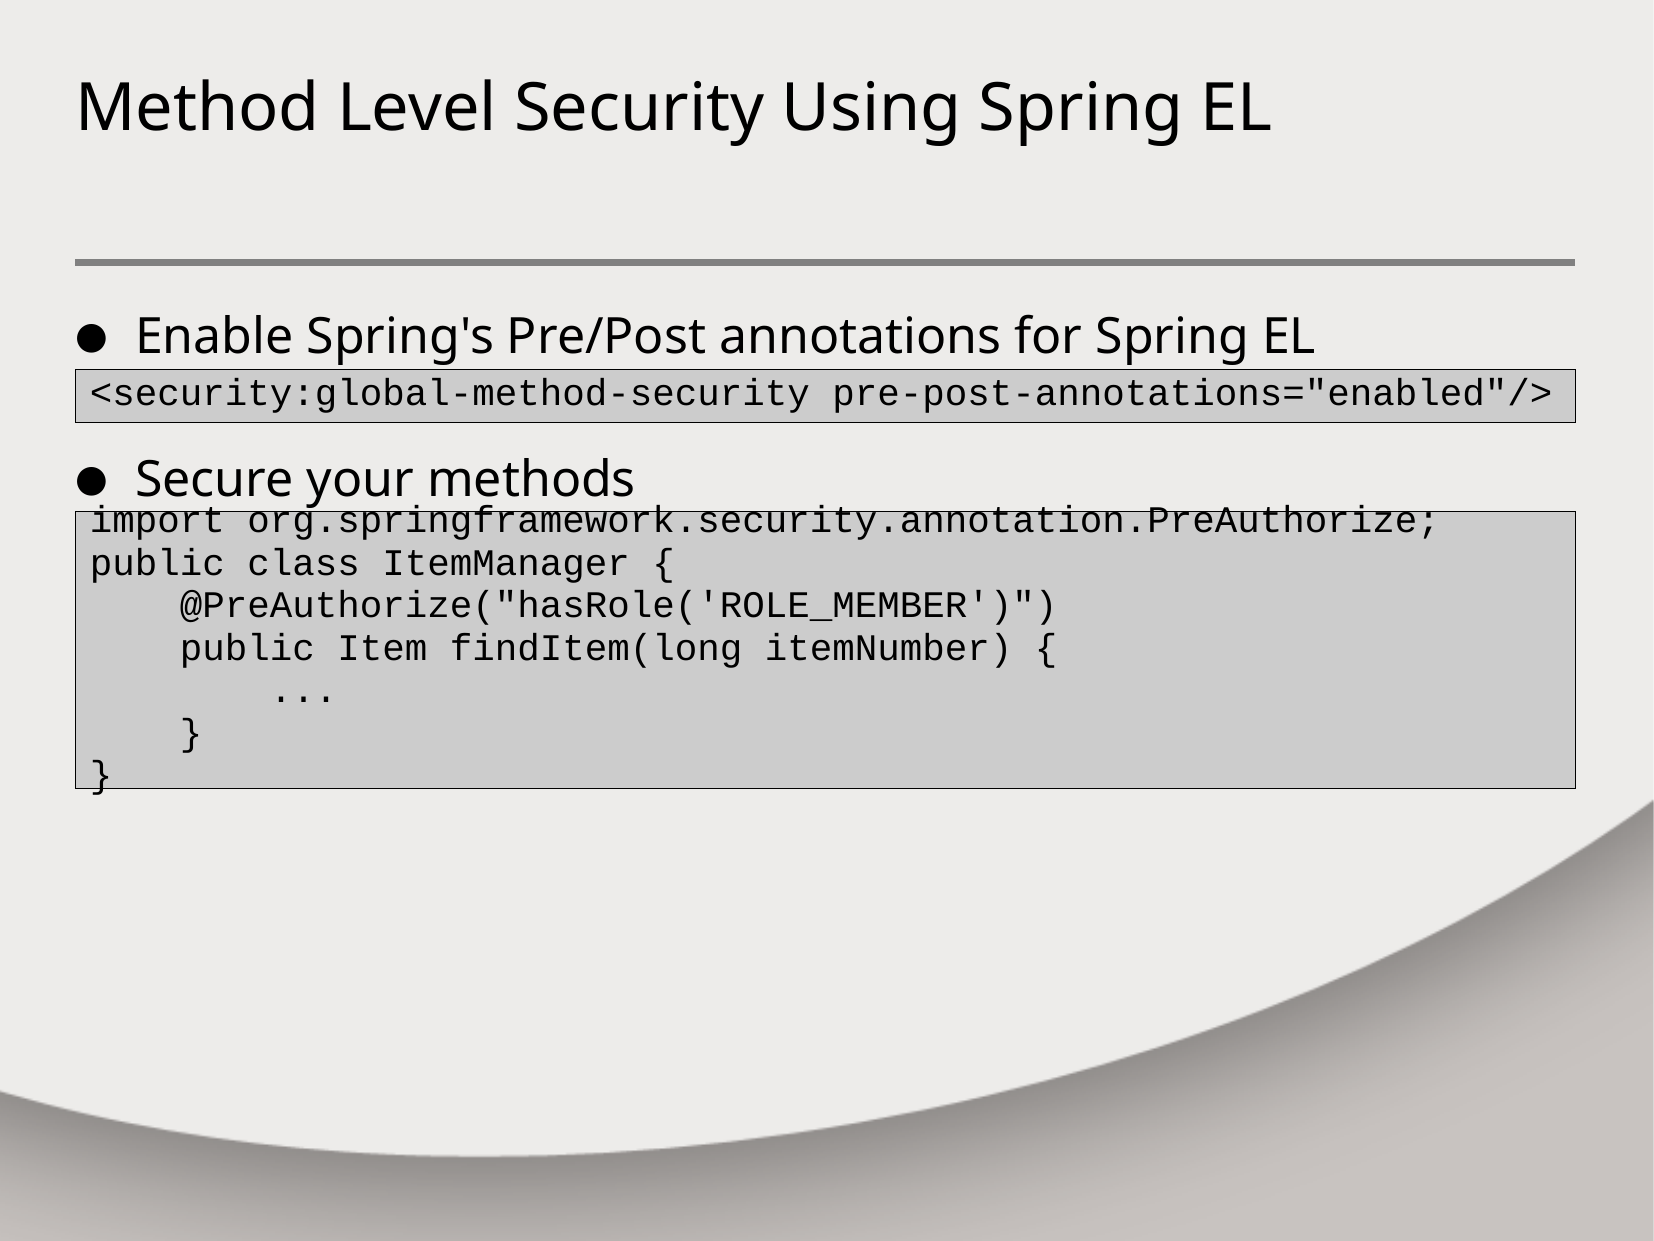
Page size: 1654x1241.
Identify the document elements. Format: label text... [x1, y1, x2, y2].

text_box <security:global-method-security pre-post-annotations="enabled"/> [75, 369, 1576, 423]
text_box import org.springframework.security.annotation.PreAuthorize; public class ItemManager { @PreAuthorize("hasRole('ROLE_MEMBER')") public Item findItem(long itemNumber) { ... } } [75, 511, 1576, 789]
list Enable Spring's Pre/Post annotations for Spring EL Secure your methods [75, 423, 1576, 511]
title Method Level Security Using Spring EL [75, 75, 1576, 226]
picture [0, 0, 1654, 1241]
list Enable Spring's Pre/Post annotations for Spring EL Secure your methods [75, 300, 1576, 369]
list Enable Spring's Pre/Post annotations for Spring EL Secure your methods [75, 789, 1576, 1163]
